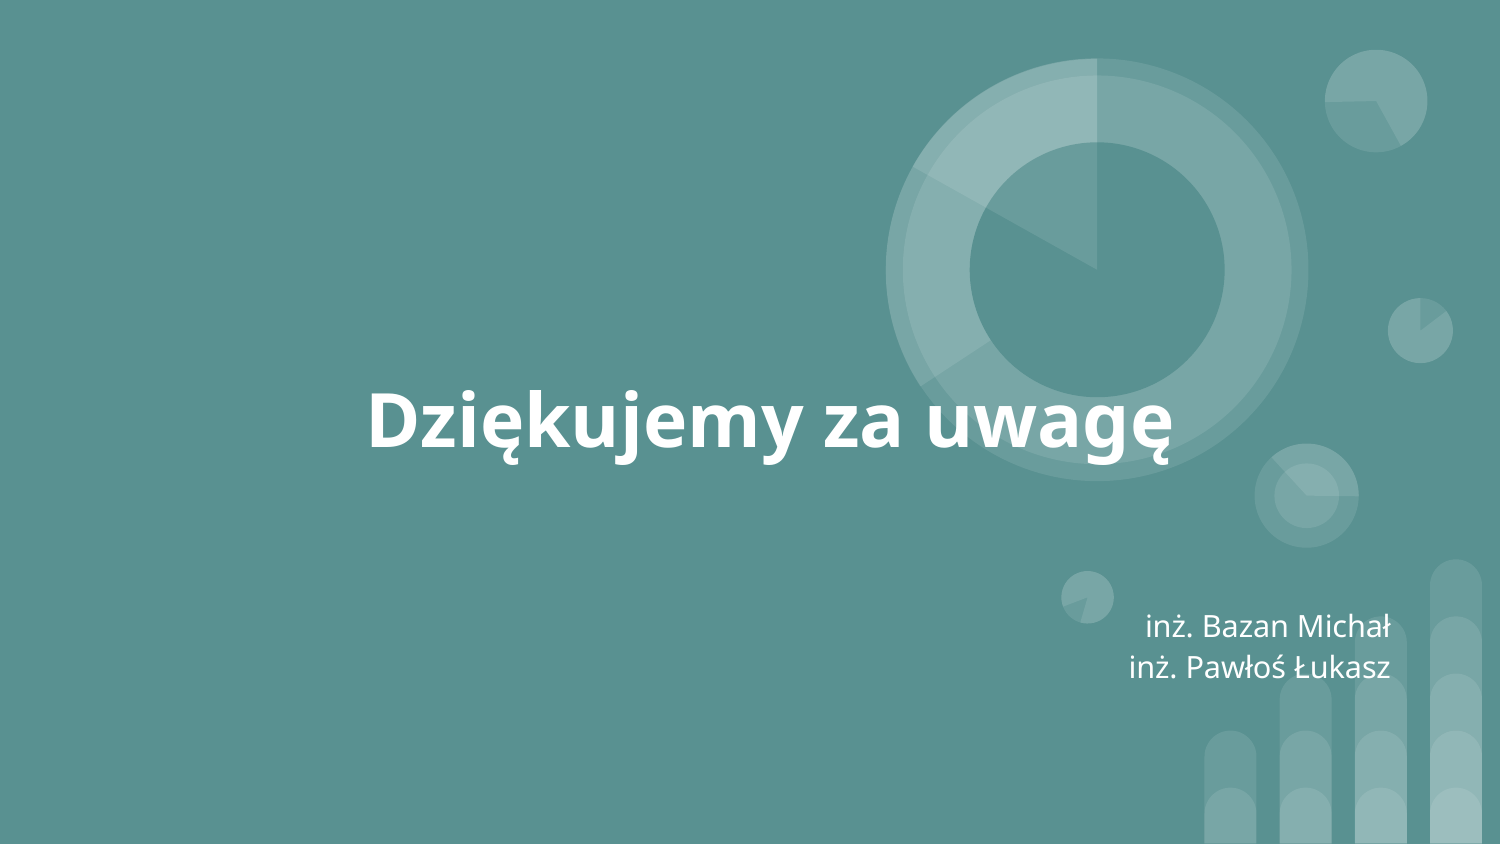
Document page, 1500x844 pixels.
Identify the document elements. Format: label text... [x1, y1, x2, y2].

subtitle inż. Bazan Michał inż. Pawłoś Łukasz [135, 589, 1406, 704]
title Dziękujemy za uwagę [135, 264, 1406, 572]
